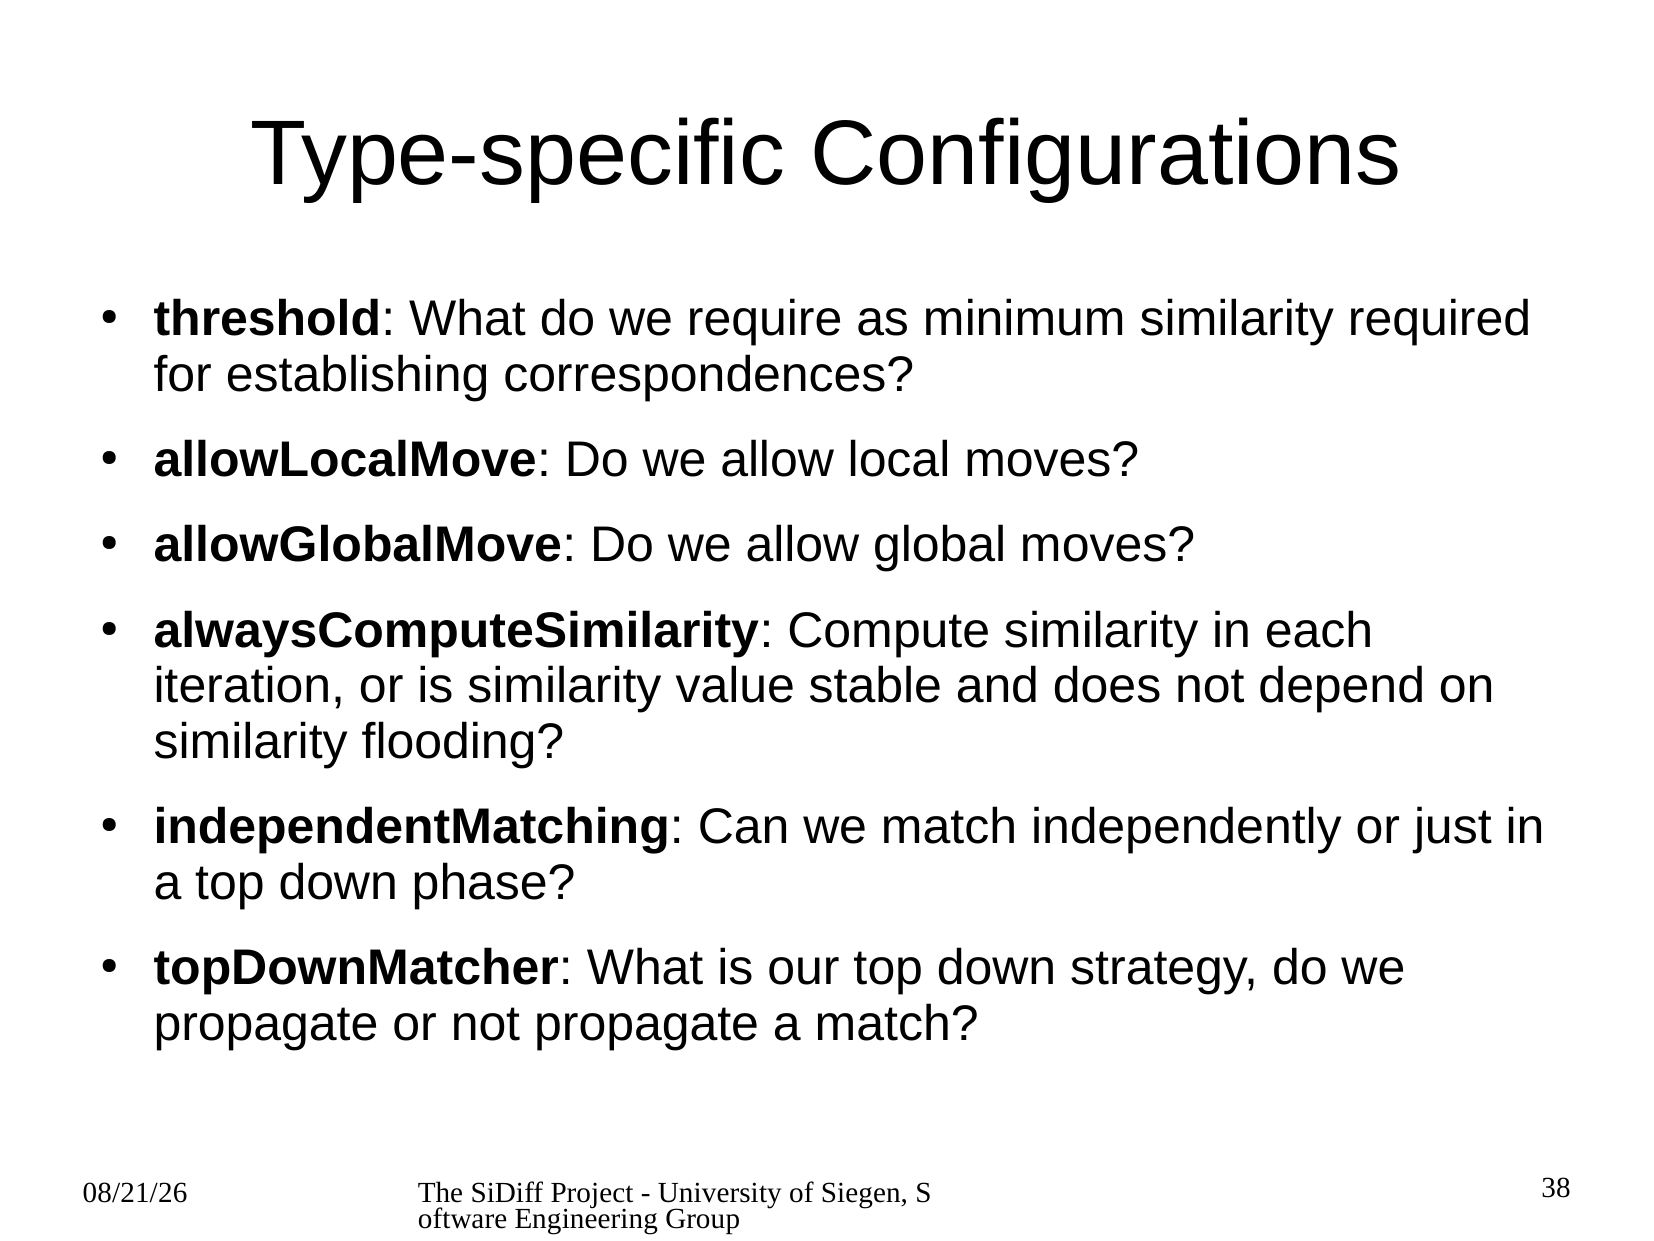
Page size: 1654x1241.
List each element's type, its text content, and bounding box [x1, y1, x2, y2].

list threshold: What do we require as minimum similarity required for establishing correspondences? allowLocalMove: Do we allow local moves? allowGlobalMove: Do we allow global moves? alwaysComputeSimilarity: Compute similarity in each iteration, or is similarity value stable and does not depend on similarity flooding? independentMatching: Can we match independently or just in a top down phase? topDownMatcher: What is our top down strategy, do we propagate or not propagate a match? [82, 290, 1571, 1109]
title Type-specific Configurations [82, 49, 1571, 257]
